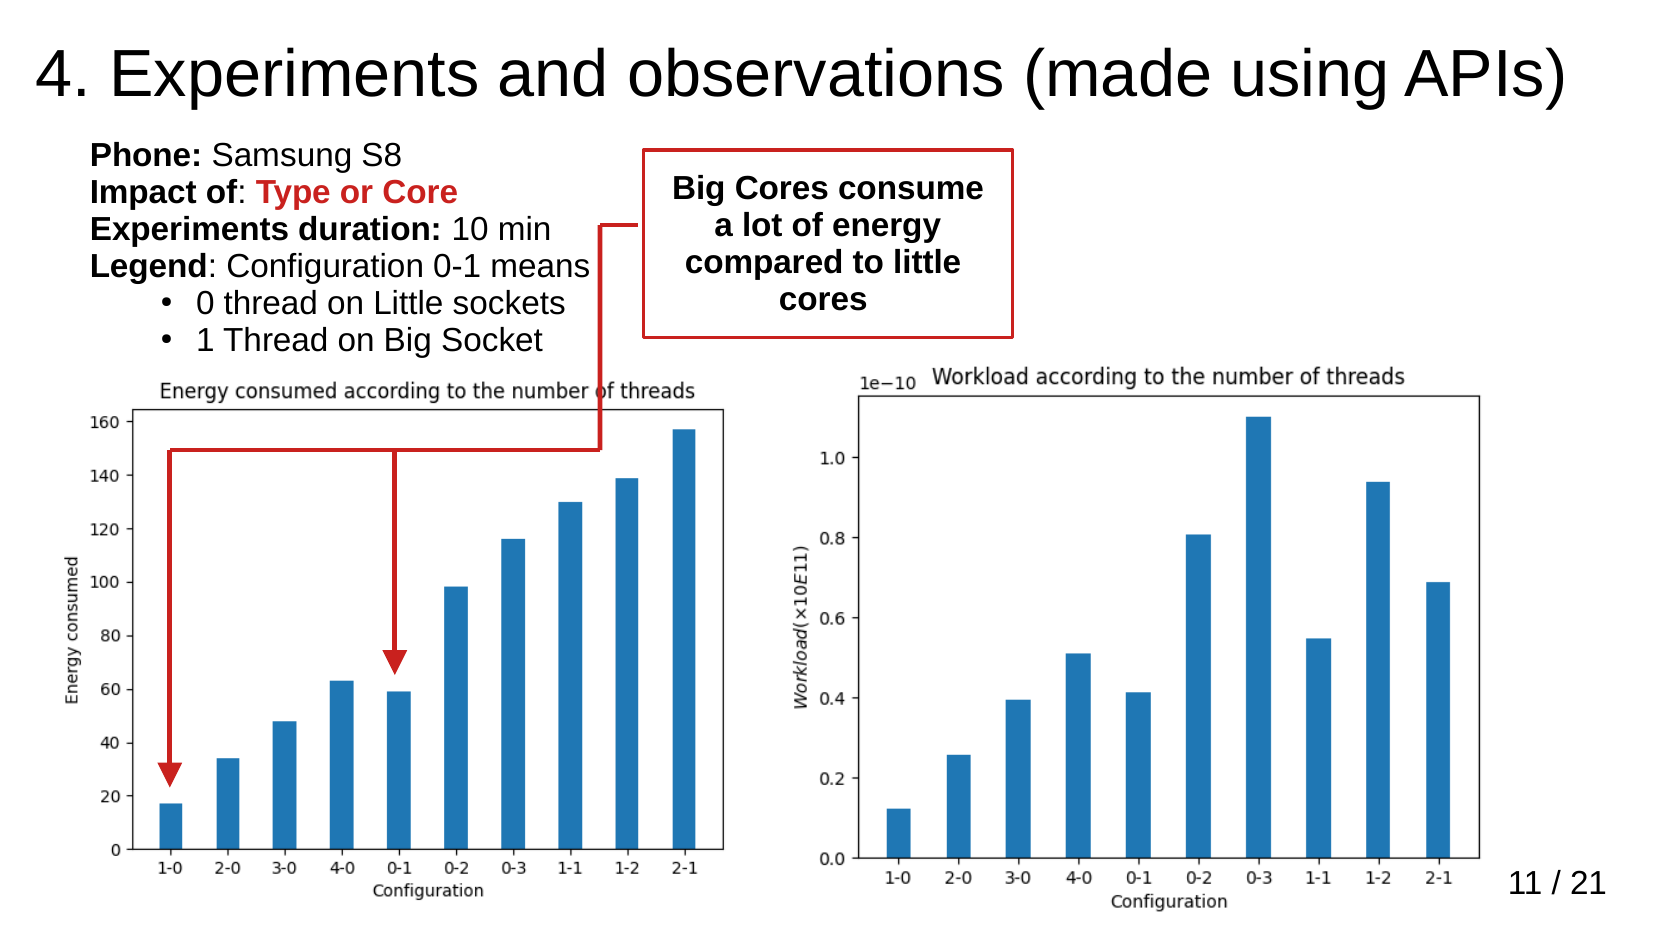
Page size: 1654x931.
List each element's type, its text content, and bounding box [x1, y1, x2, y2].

title 4. Experiments and observations (made using APIs) [35, 0, 1629, 148]
text_box Big Cores consume a lot of energy compared to little cores [643, 149, 1013, 338]
text_box 11 / 21 [1493, 856, 1654, 927]
picture [37, 323, 1559, 924]
text_box Phone: Samsung S8 Impact of: Type or Core Experiments duration: 10 min Legend: Configuration 0-1 means 0 thread on Little sockets 1 Thread on Big Socket [75, 129, 638, 367]
